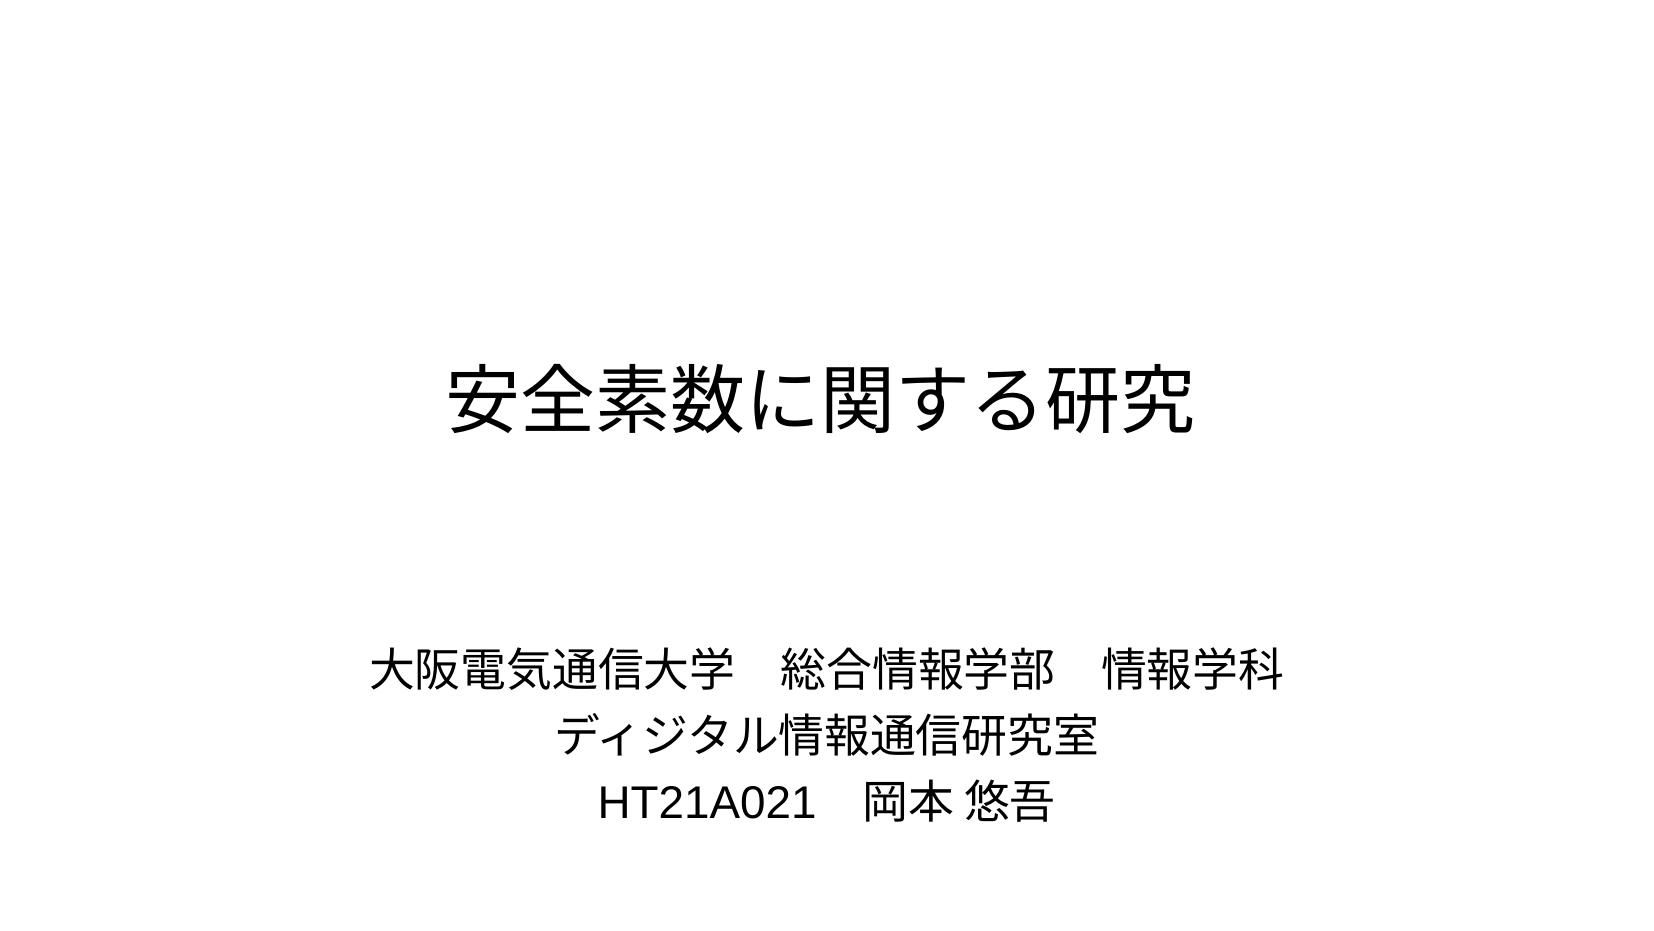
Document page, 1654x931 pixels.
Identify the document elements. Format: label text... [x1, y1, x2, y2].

subtitle 大阪電気通信大学 総合情報学部 情報学科 ディジタル情報通信研究室 HT21A021 岡本 悠吾 [82, 590, 1571, 876]
title 安全素数に関する研究 [76, 317, 1565, 473]
